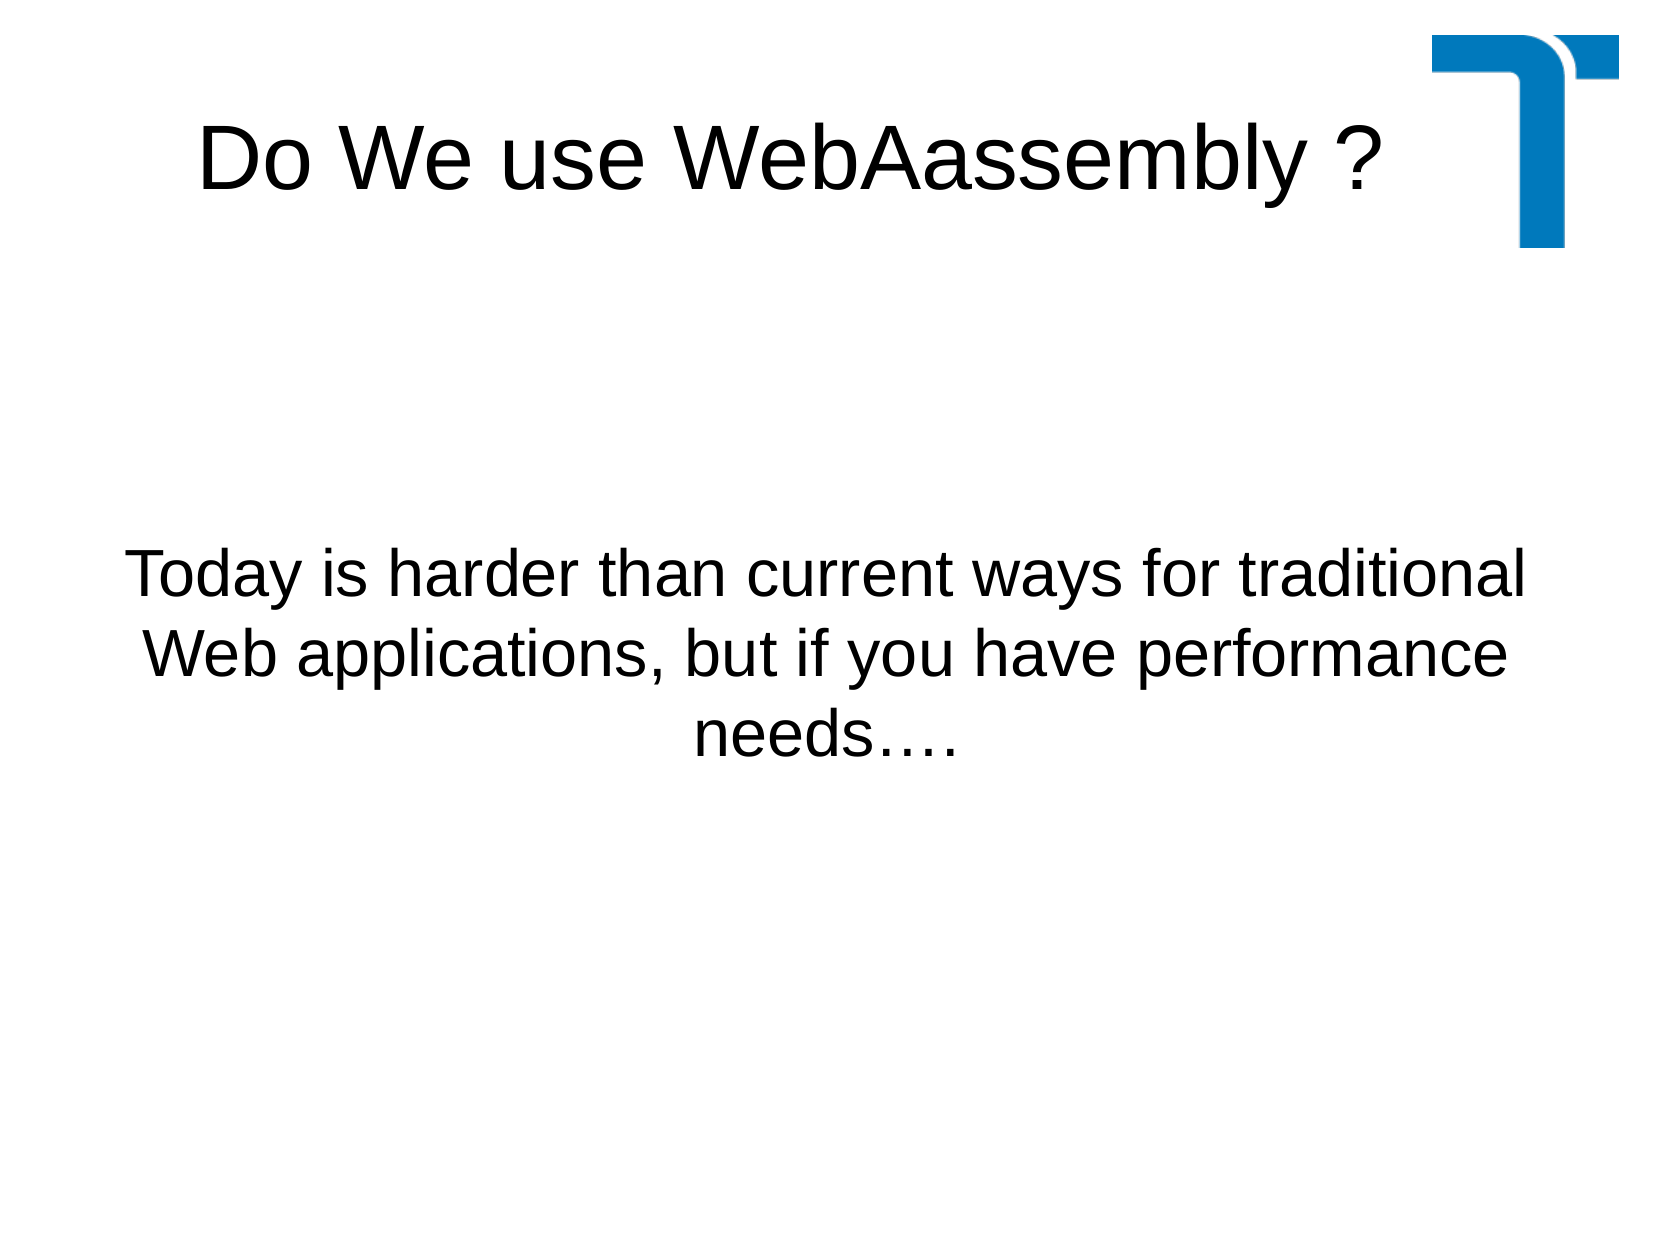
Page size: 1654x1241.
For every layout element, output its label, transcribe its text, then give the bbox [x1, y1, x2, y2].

title Do We use WebAassembly ? [82, 49, 1501, 257]
list Today is harder than current ways for traditional Web applications, but if you have performance needs…. [82, 290, 1571, 1010]
